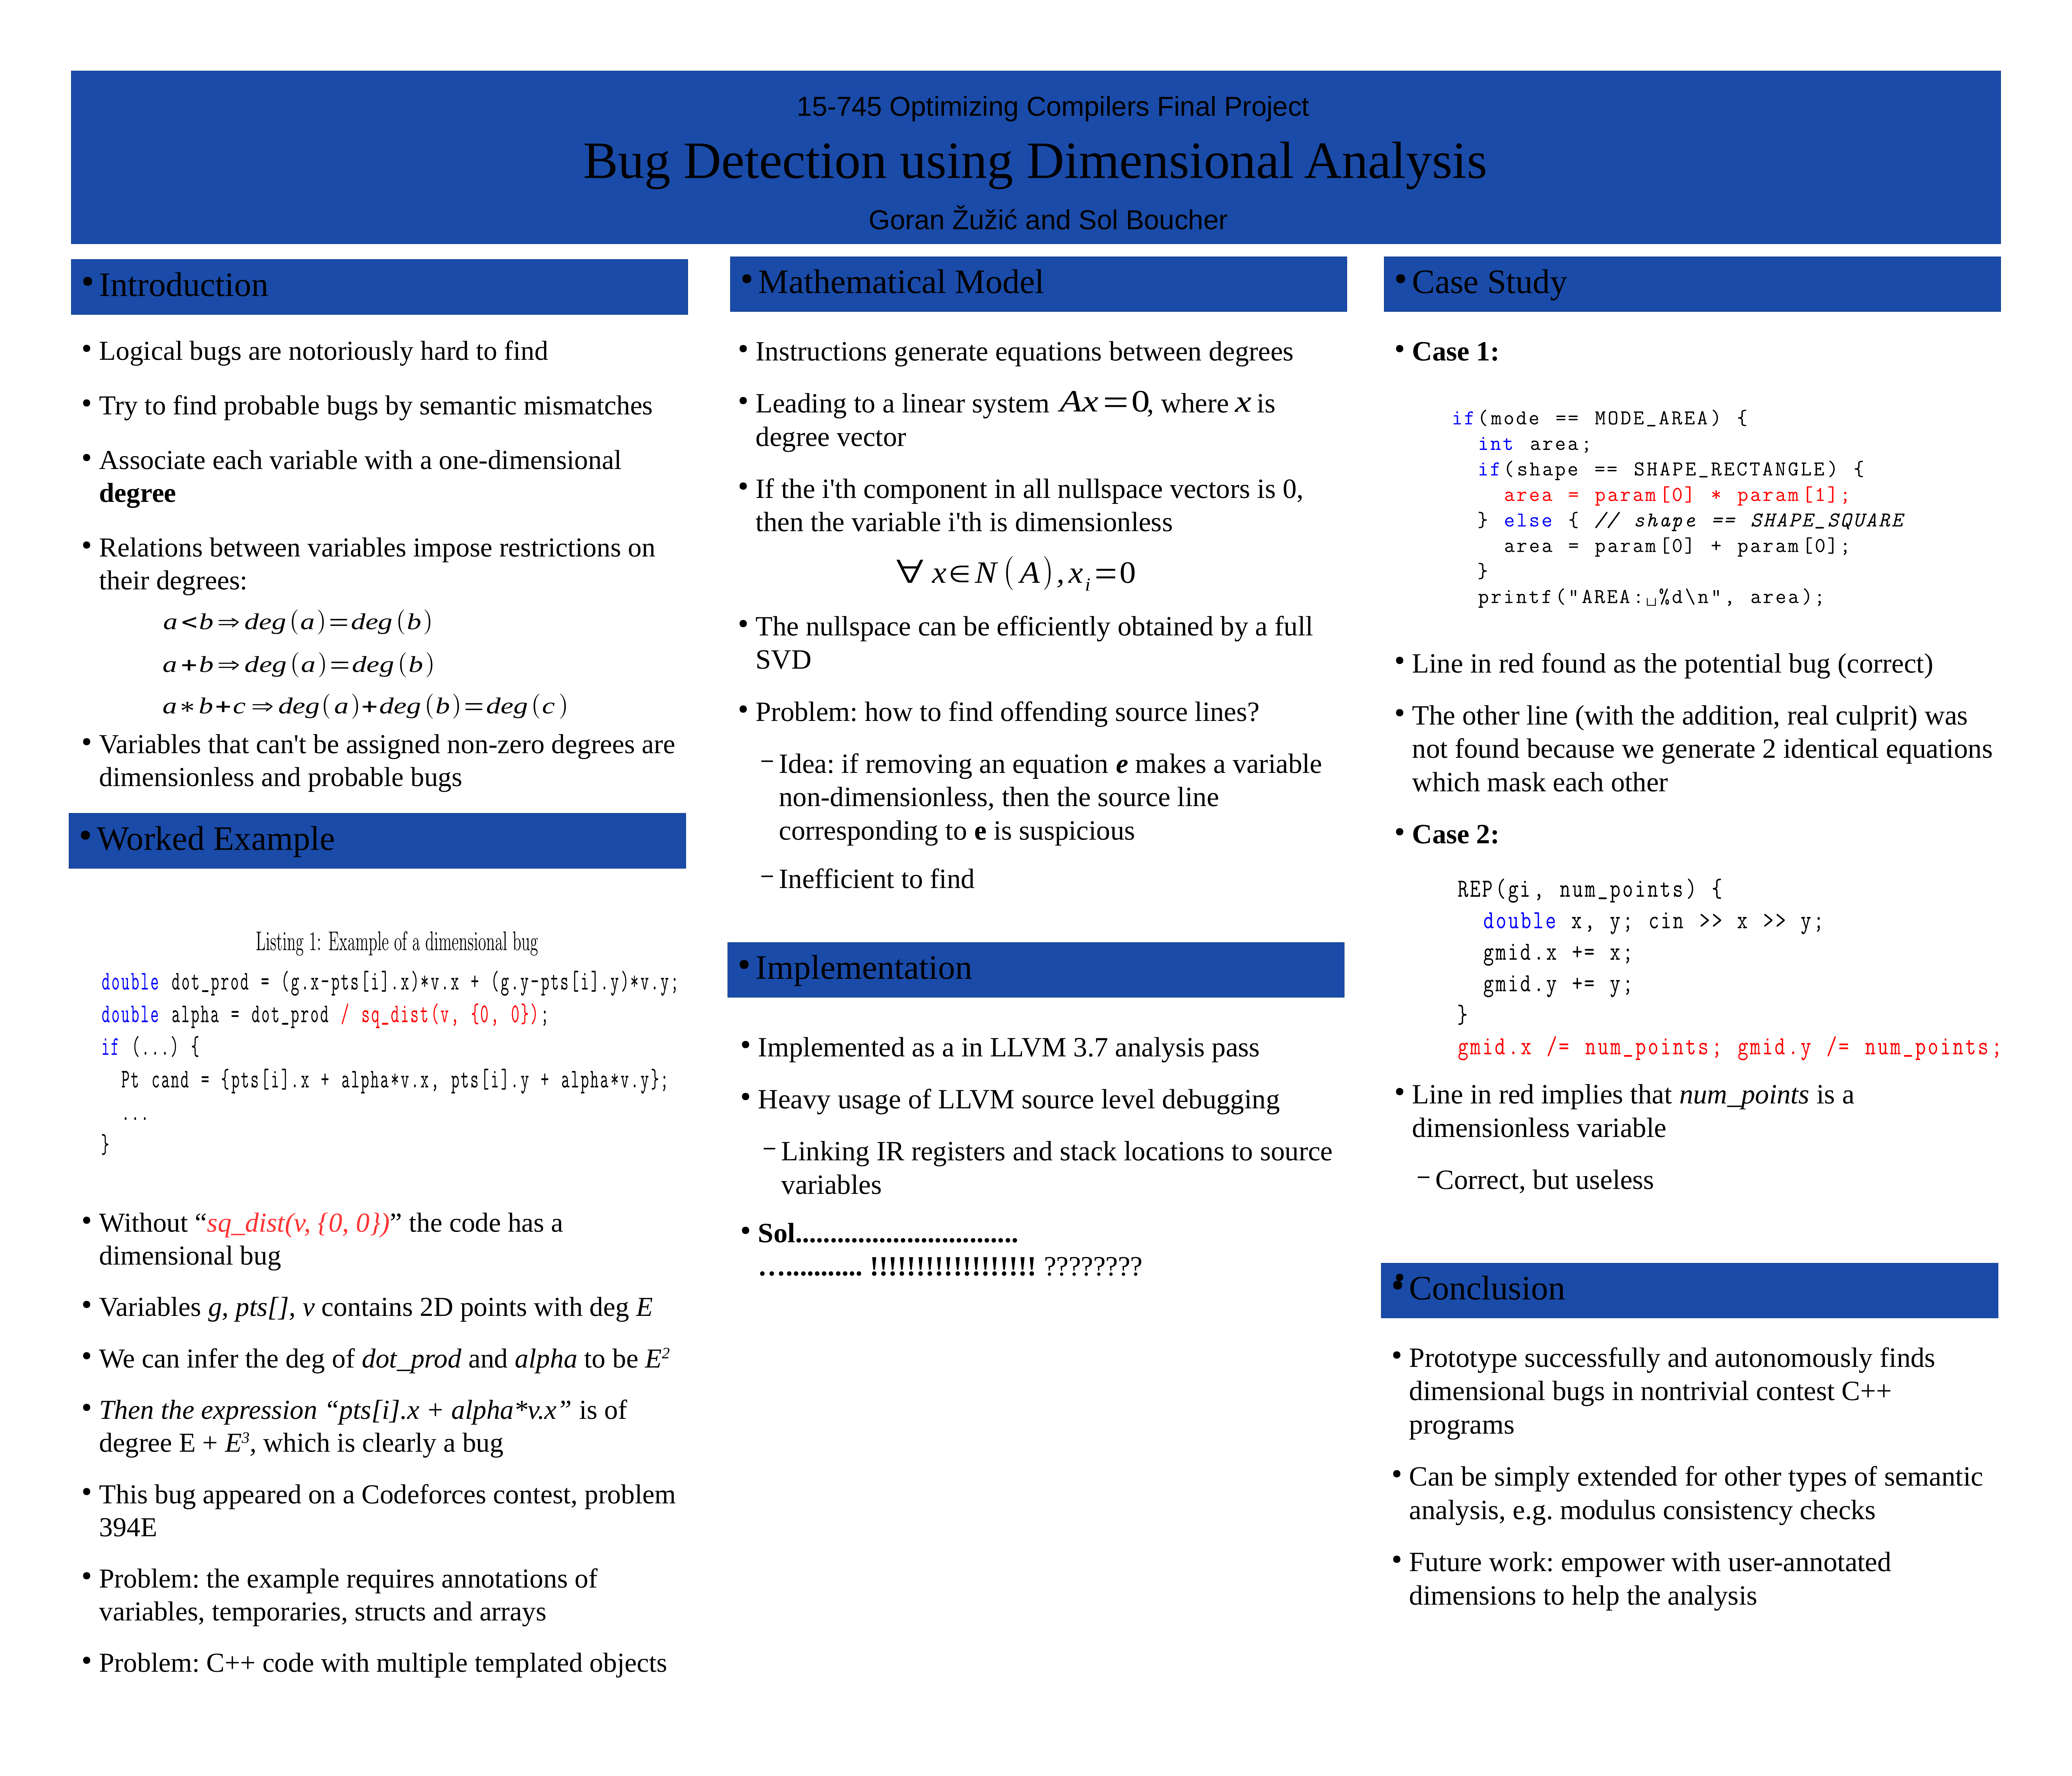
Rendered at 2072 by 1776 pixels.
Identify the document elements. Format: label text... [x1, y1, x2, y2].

title Bug Detection using Dimensional Analysis [71, 71, 2001, 244]
list Case 1: Line in red found as the potential bug (correct) The other line (with the addition, real culprit) was not found because we generate 2 identical equations which mask each other Case 2: Line in red implies that num_points is a dimensionless variable Correct, but useless [1384, 330, 2001, 923]
list Mathematical Model [730, 257, 1347, 312]
text_box Goran Žužić and Sol Boucher [686, 202, 1411, 238]
text_box 15-745 Optimizing Compilers Final Project [765, 88, 1342, 125]
list Implementation [728, 942, 1344, 998]
chart [155, 692, 575, 720]
picture [1458, 861, 1998, 1076]
picture [24, 898, 770, 1209]
list Without “sq_dist(v, {0, 0})” the code has a dimensional bug Variables g, pts[], v contains 2D points with deg E We can infer the deg of dot_prod and alpha to be E2 Then the expression “pts[i].x + alpha*v.x” is of degree E + E3, which is clearly a bug This bug appeared on a Codeforces contest, problem 394E Problem: the example requires annotations of variables, temporaries, structs and arrays Problem: C++ code with multiple templated objects [71, 1150, 688, 1599]
list Implemented as a in LLVM 3.7 analysis pass Heavy usage of LLVM source level debugging Linking IR registers and stack locations to source variables Sol................................ …........... !!!!!!!!!!!!!!!!!! ???????? [730, 1026, 1347, 1619]
list Case Study [1384, 257, 2001, 312]
list Worked Example [69, 813, 686, 869]
list Introduction [71, 259, 688, 315]
chart [887, 554, 1145, 594]
list Logical bugs are notoriously hard to find Try to find probable bugs by semantic mismatches Associate each variable with a one-dimensional degree Relations between variables impose restrictions on their degrees: Variables that can't be assigned non-zero degrees are dimensionless and probable bugs [71, 330, 688, 778]
list Conclusion [1381, 1263, 1998, 1318]
picture [1406, 345, 2048, 627]
list Instructions generate equations between degrees Leading to a linear system , where is degree vector If the i'th component in all nullspace vectors is 0, then the variable i'th is dimensionless The nullspace can be efficiently obtained by a full SVD Problem: how to find offending source lines? Idea: if removing an equation e makes a variable non-dimensionless, then the source line corresponding to e is suspicious Inefficient to find [728, 330, 1344, 923]
chart [155, 651, 442, 678]
chart [1223, 384, 1262, 420]
chart [156, 608, 440, 635]
list Prototype successfully and autonomously finds dimensional bugs in nontrivial contest C++ programs Can be simply extended for other types of semantic analysis, e.g. modulus consistency checks Future work: empower with user-annotated dimensions to help the analysis [1381, 1336, 1998, 1673]
